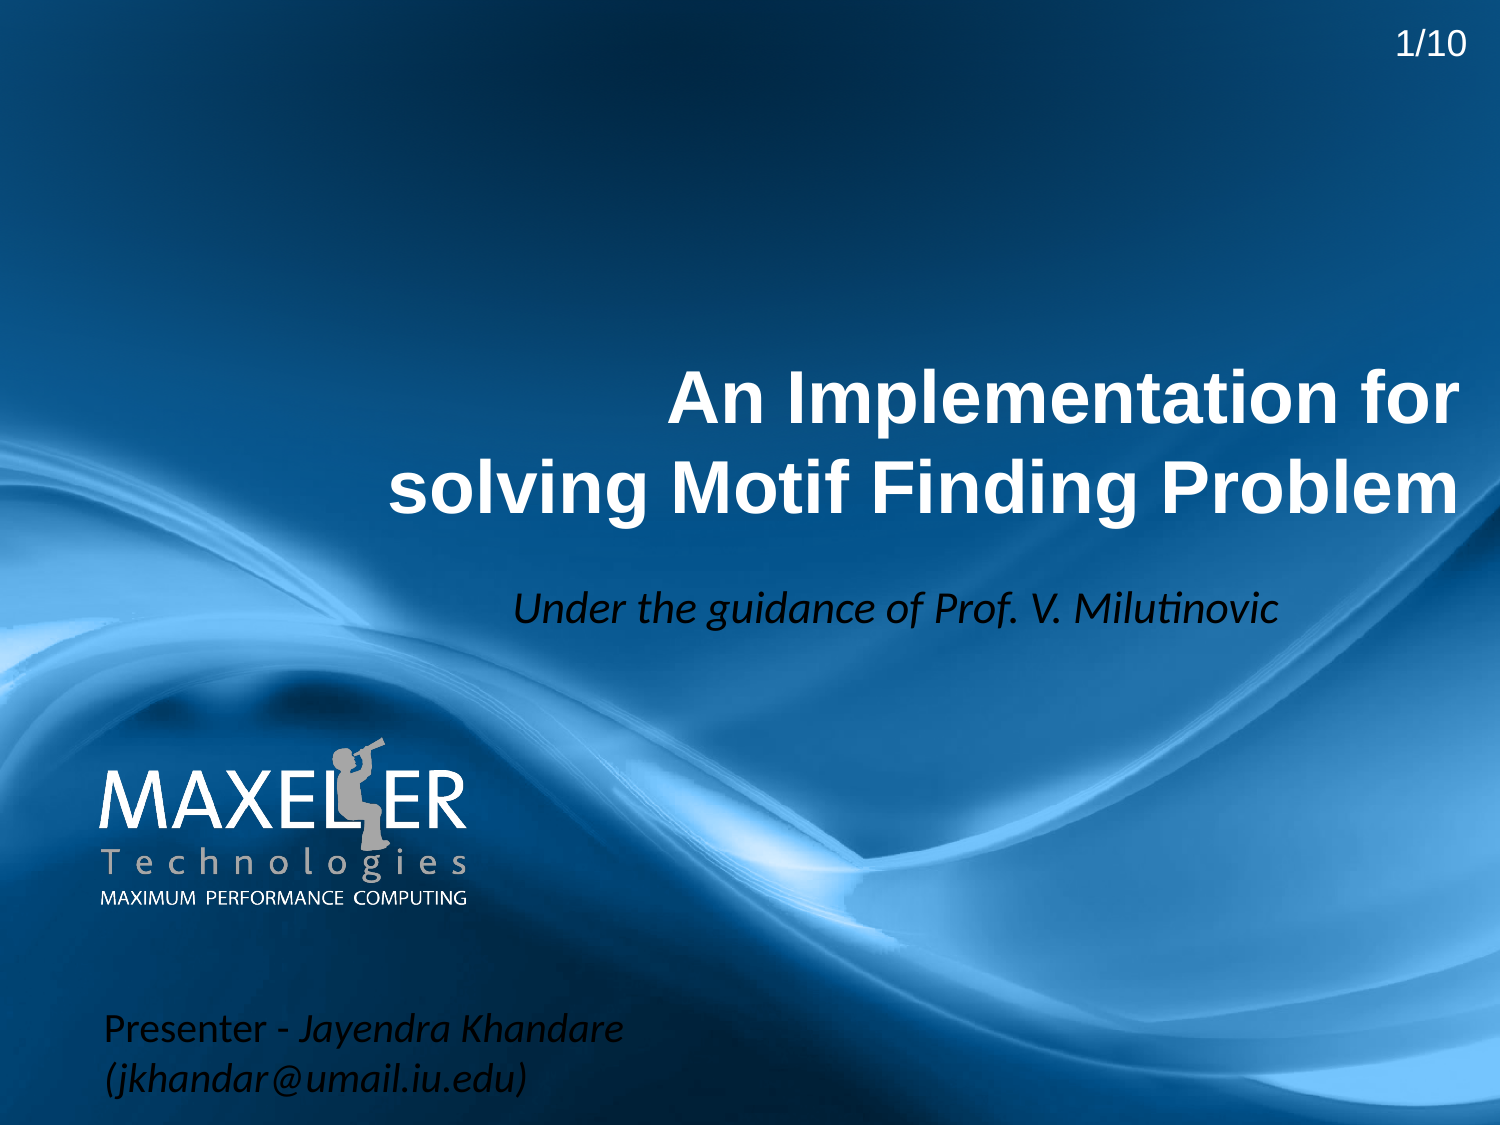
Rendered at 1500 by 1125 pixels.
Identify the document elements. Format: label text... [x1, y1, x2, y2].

text_box Under the guidance of Prof. V. Milutinovic [497, 570, 1500, 677]
text_box 1/10 [1380, 15, 1486, 72]
text_box An Implementation for solving Motif Finding Problem [242, 267, 1477, 610]
picture [0, 0, 1500, 1125]
text_box Presenter - Jayendra Khandare (jkhandar@umail.iu.edu) [89, 993, 1305, 1080]
